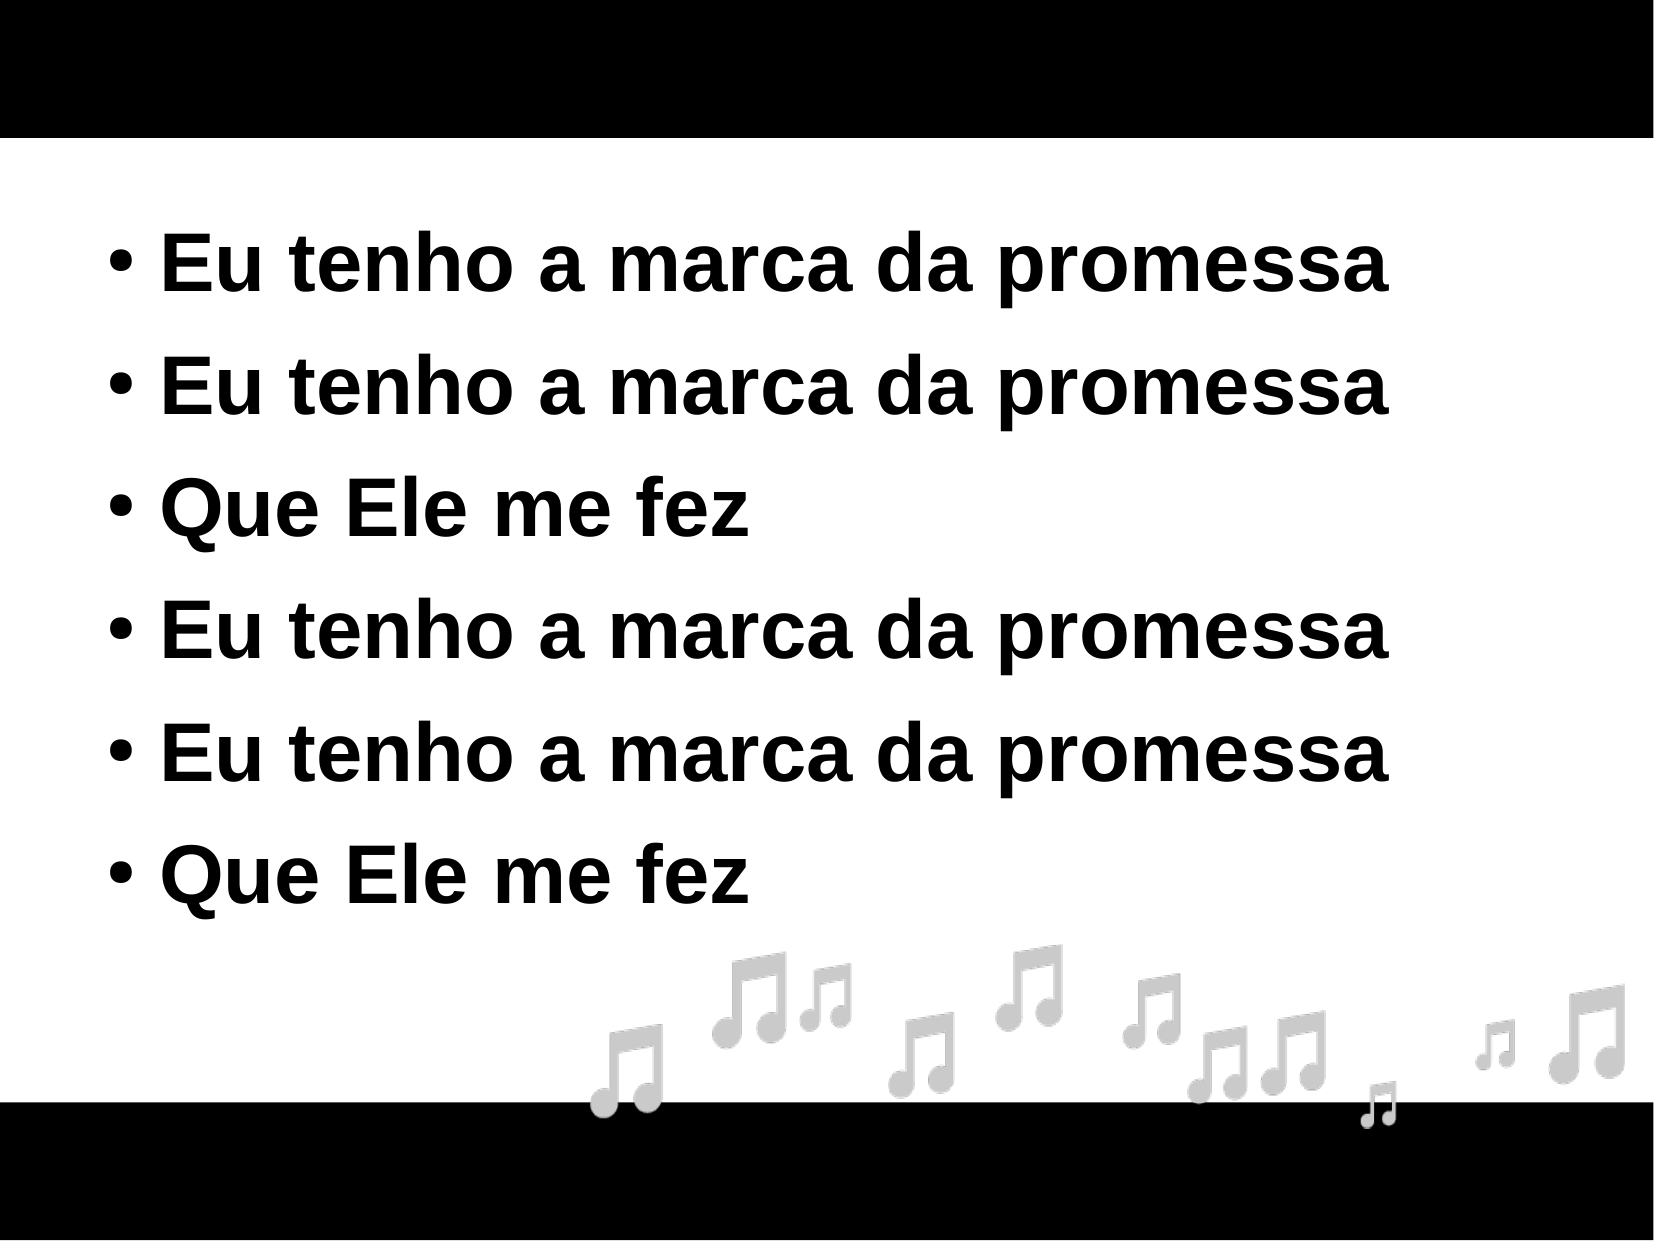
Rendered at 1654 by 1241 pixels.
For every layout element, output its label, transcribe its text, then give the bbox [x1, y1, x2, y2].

list Eu tenho a marca da promessa Eu tenho a marca da promessa Que Ele me fez Eu tenho a marca da promessa Eu tenho a marca da promessa Que Ele me fez [88, 216, 1625, 1004]
